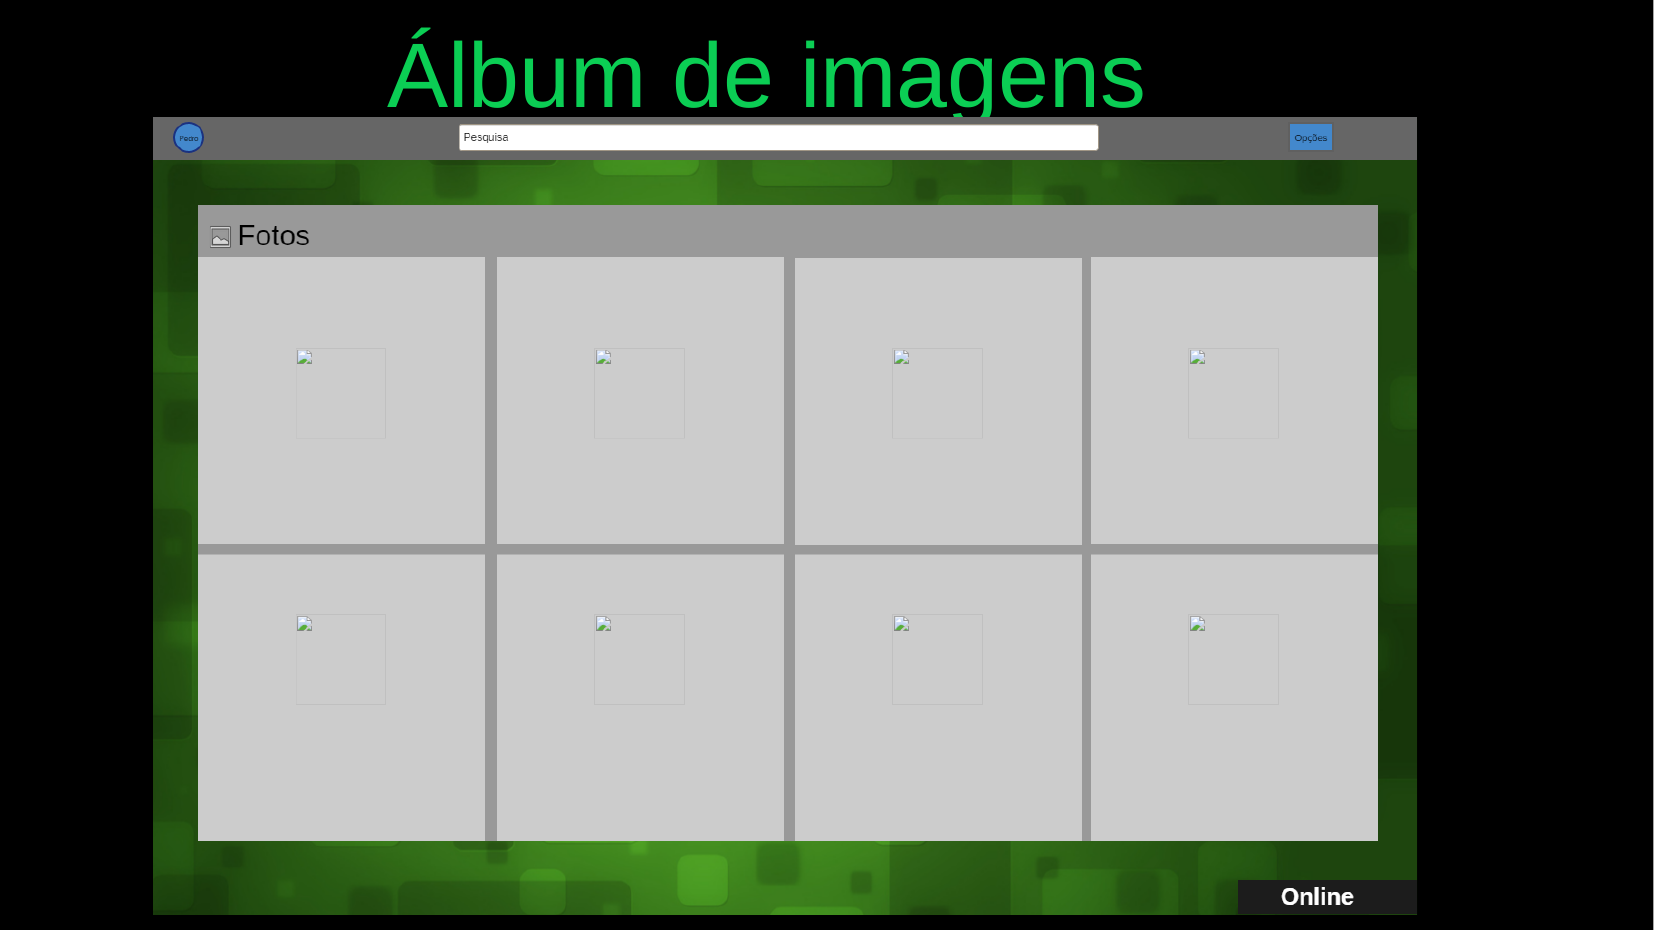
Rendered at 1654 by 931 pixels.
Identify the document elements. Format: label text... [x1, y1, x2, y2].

title Álbum de imagens [23, 0, 1512, 179]
picture [153, 117, 1418, 915]
